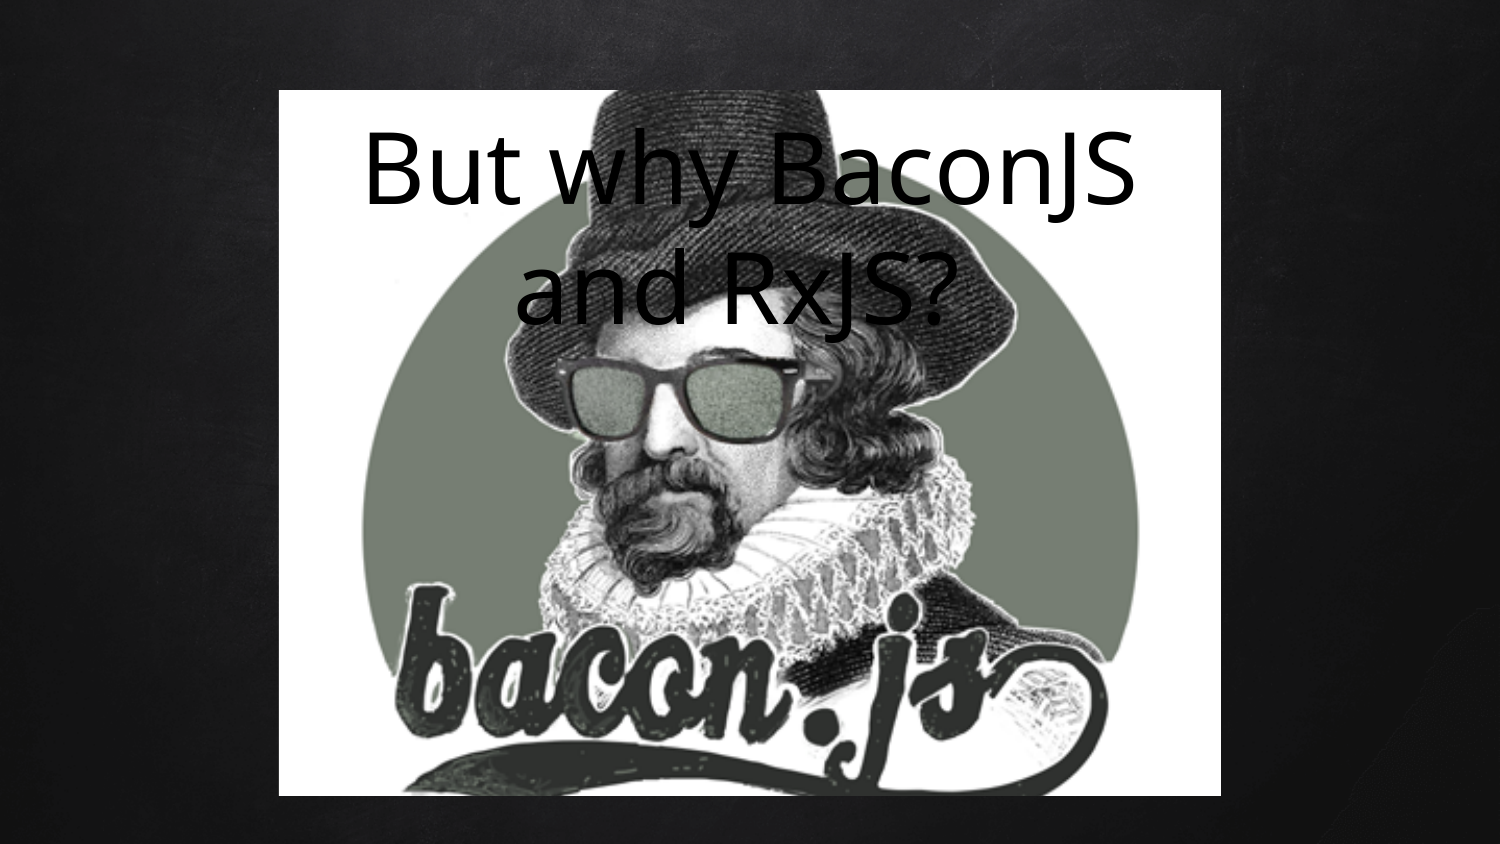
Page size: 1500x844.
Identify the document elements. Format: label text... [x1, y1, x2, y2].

picture [0, 0, 1500, 844]
text_box But why BaconJS and RxJS? [278, 90, 1221, 796]
